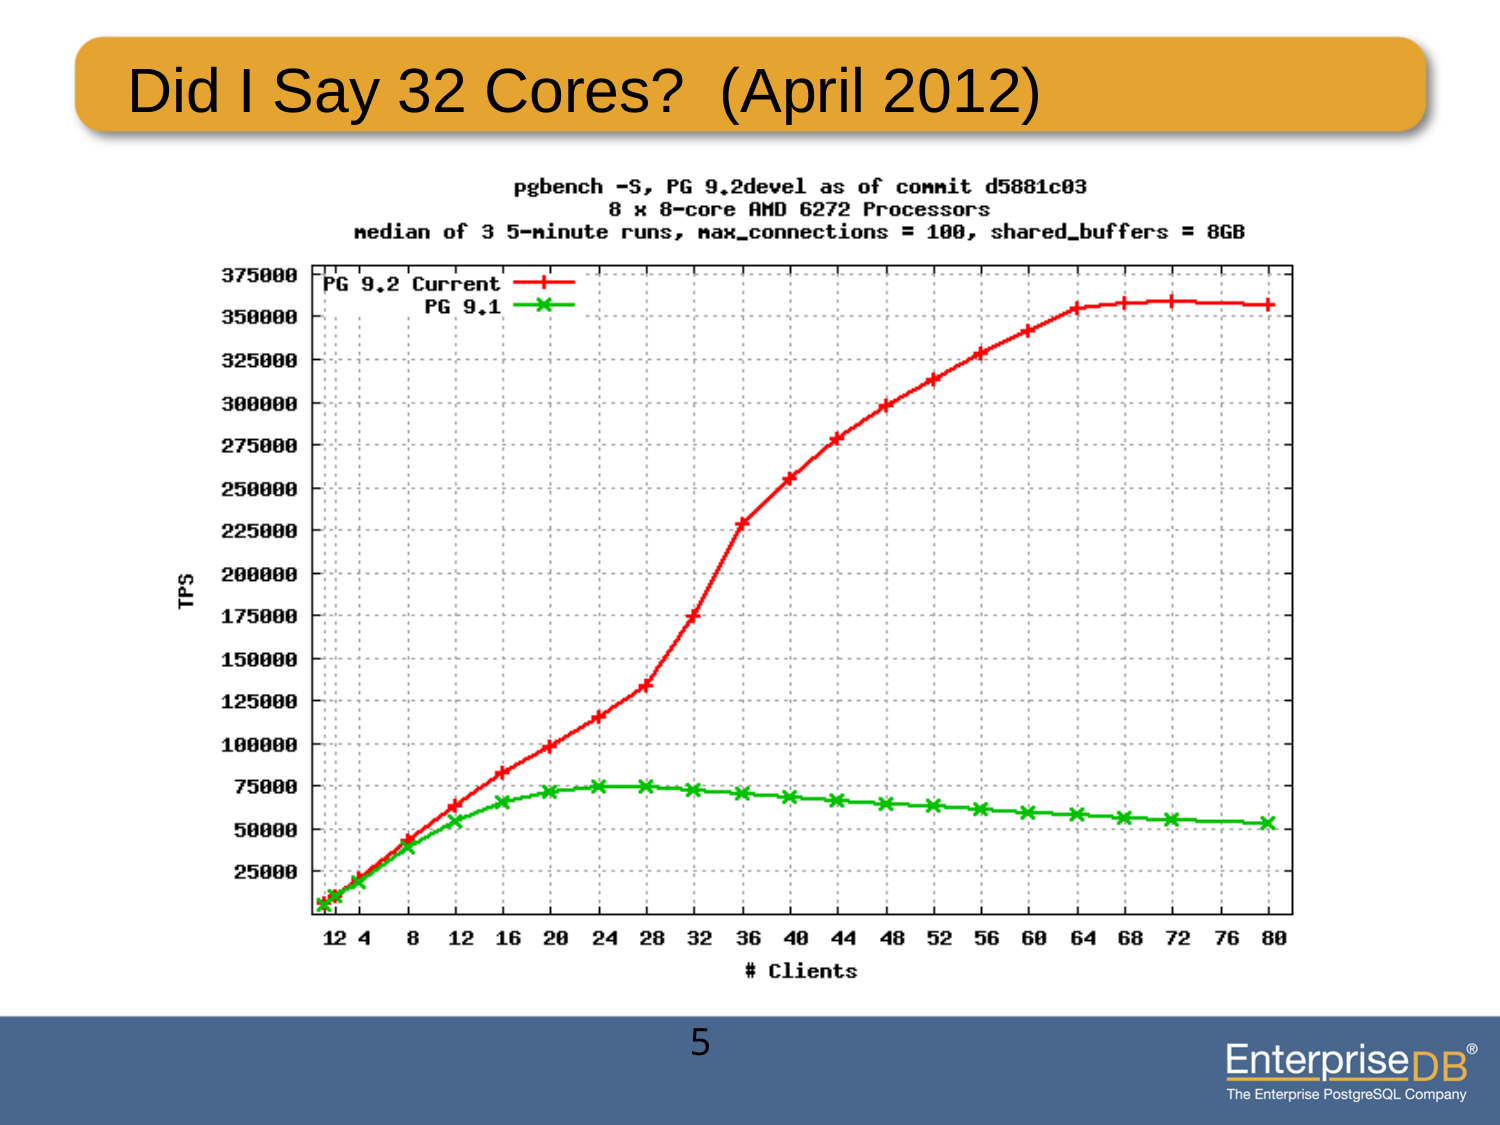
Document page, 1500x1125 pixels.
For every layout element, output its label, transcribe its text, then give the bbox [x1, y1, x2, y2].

slide_number <number> [675, 1010, 825, 1125]
picture [0, 0, 1500, 1125]
title Did I Say 32 Cores? (April 2012) [112, 37, 1388, 138]
